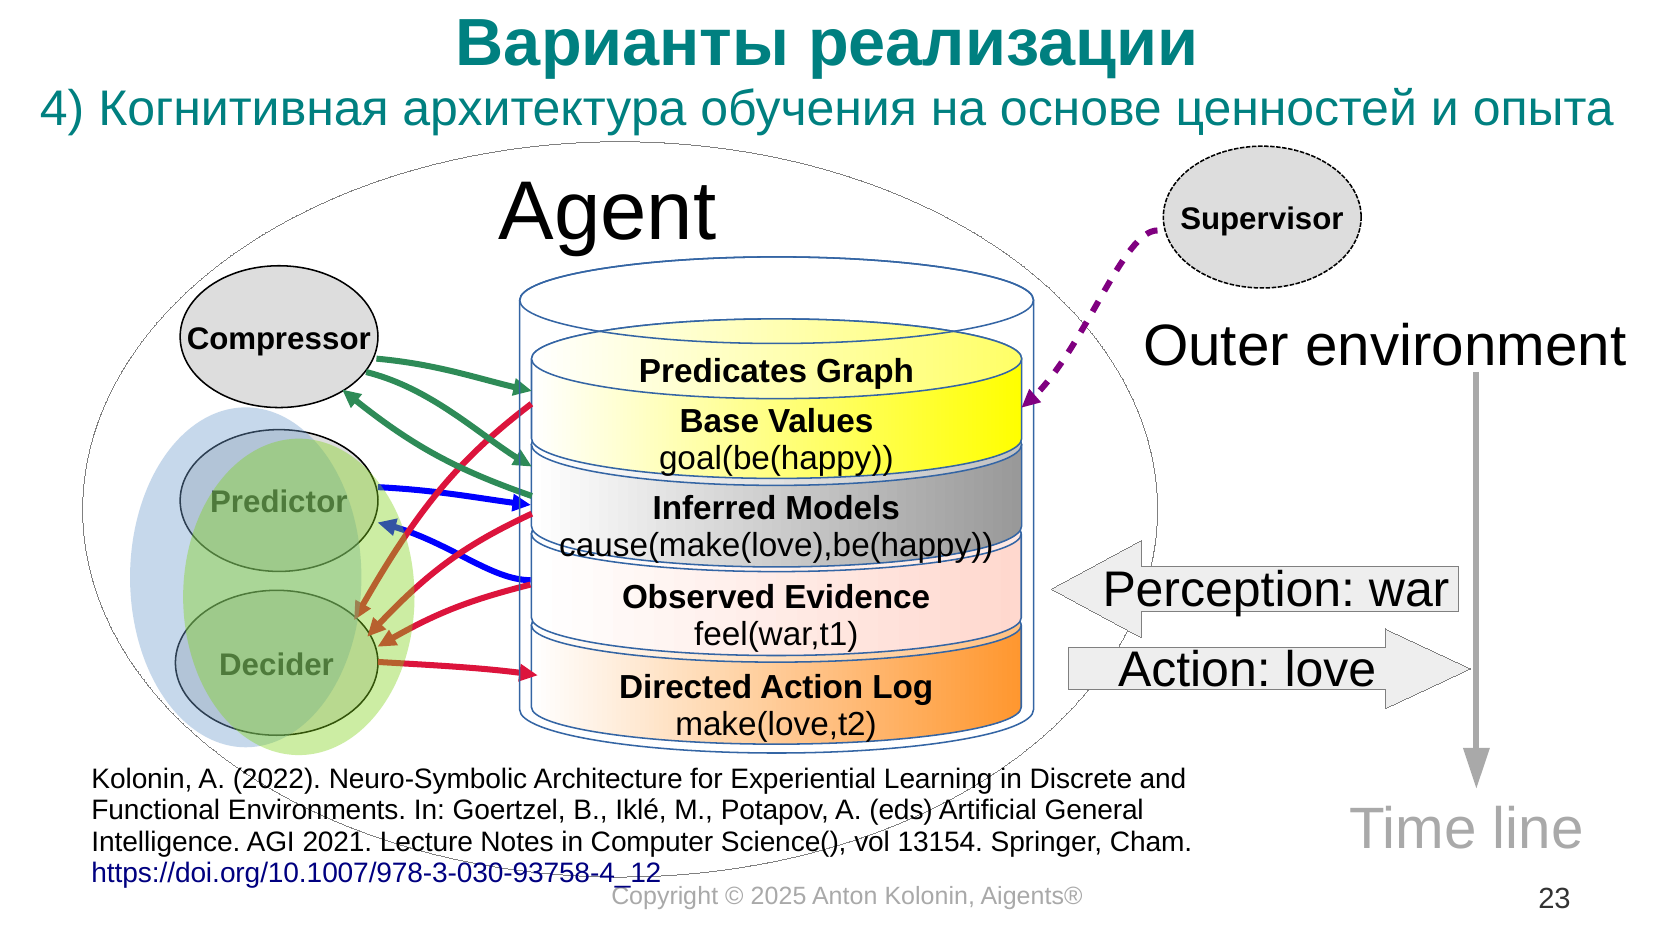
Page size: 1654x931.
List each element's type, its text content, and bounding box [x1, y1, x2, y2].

text_box Predicates Graph [519, 302, 1034, 754]
text_box Outer environment [1128, 305, 1642, 386]
text_box Action: love [1068, 628, 1471, 709]
text_box Time line [1334, 788, 1600, 869]
text_box Compressor [180, 265, 378, 408]
text_box Supervisor [1163, 146, 1362, 288]
text_box Agent [484, 157, 732, 265]
text_box Kolonin, A. (2022). Neuro-Symbolic Architecture for Experiential Learning in Discrete and Functional Environments. In: Goertzel, B., Iklé, M., Potapov, A. (eds) Artificial General Intelligence. AGI 2021. Lecture Notes in Computer Science(), vol 13154. Springer, Cham. https://doi.org/10.1007/978-3-030-93758-4_12 [76, 755, 1247, 895]
text_box Predictor [307, 432, 369, 470]
text_box Perception: war [1051, 540, 1459, 638]
text_box Варианты реализации 4) Когнитивная архитектура обучения на основе ценностей и опыта [0, 0, 1654, 150]
text_box [82, 150, 1158, 755]
